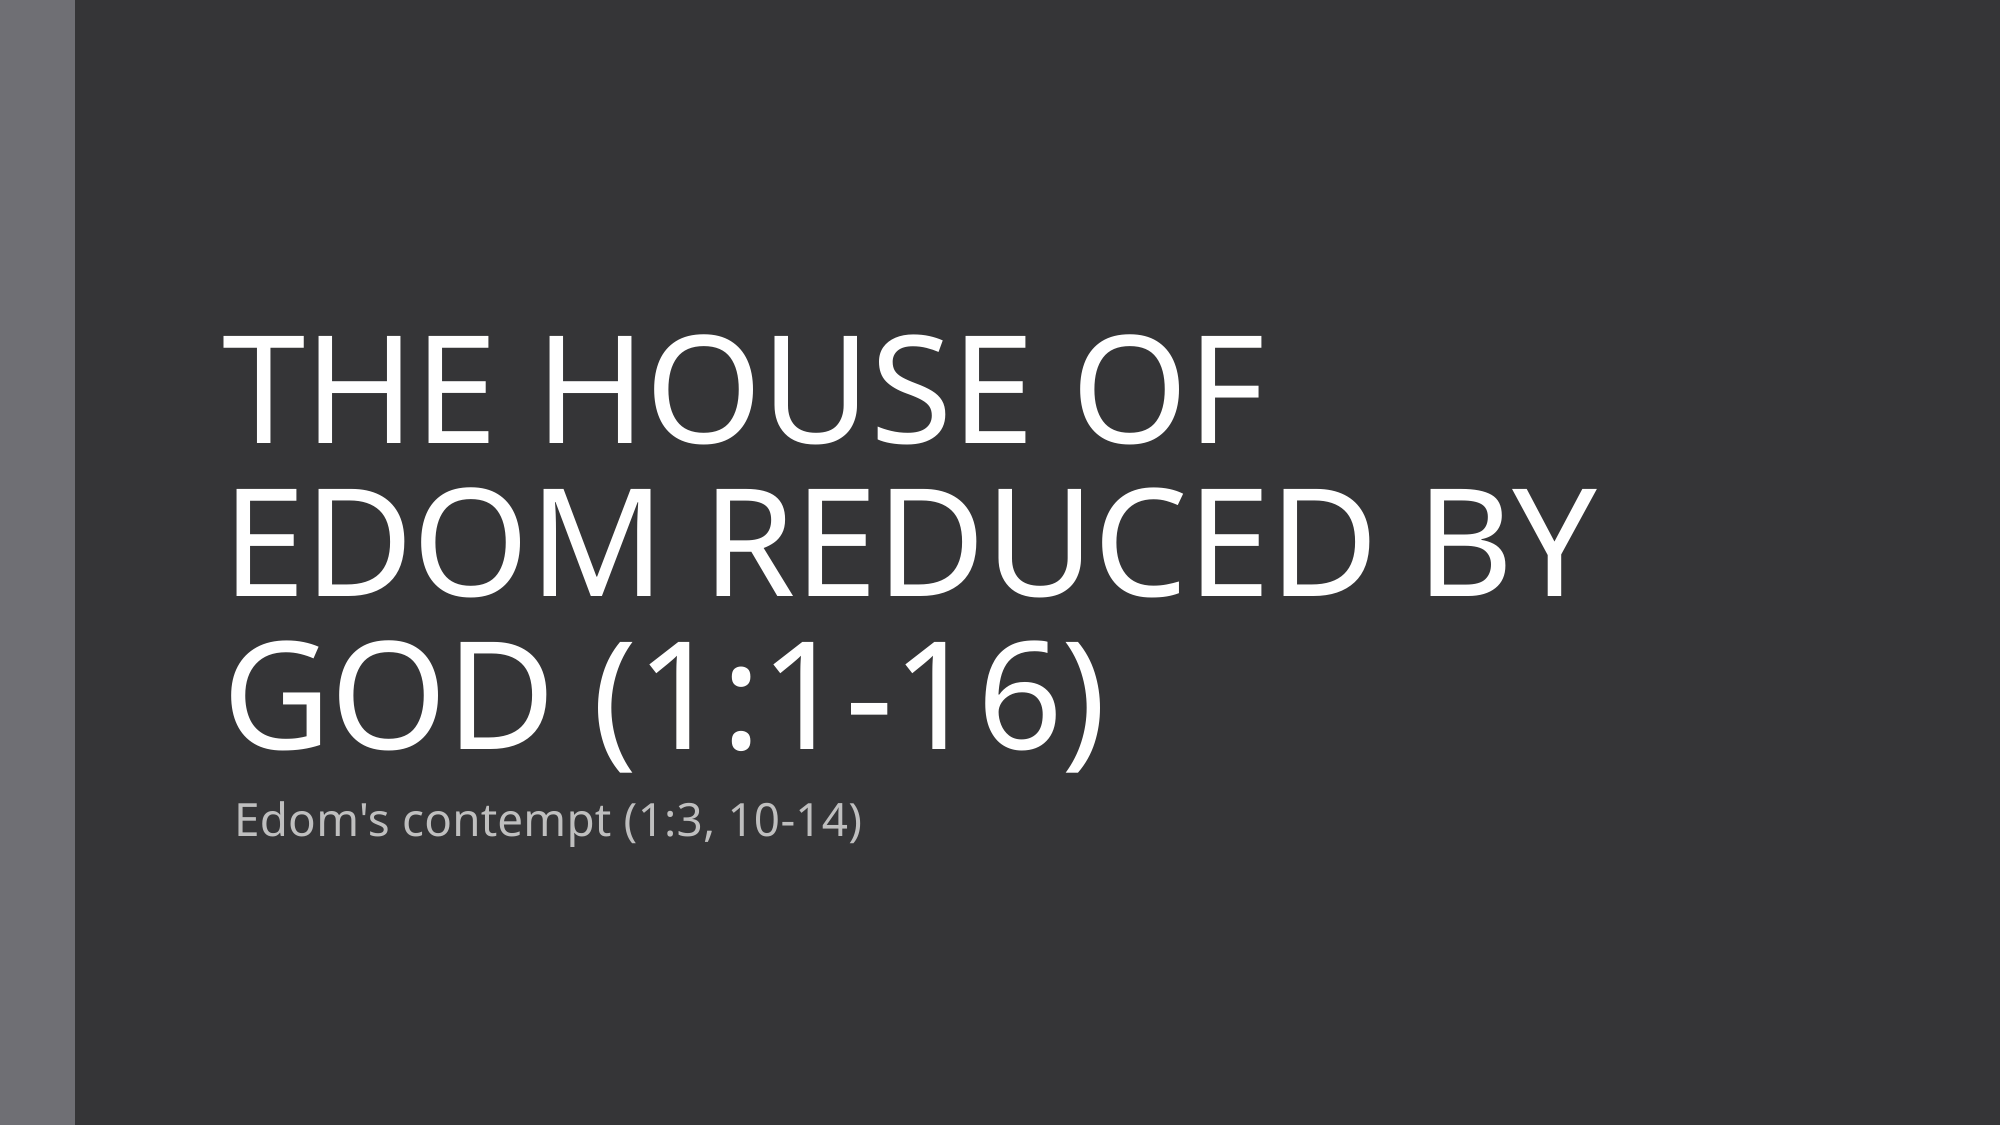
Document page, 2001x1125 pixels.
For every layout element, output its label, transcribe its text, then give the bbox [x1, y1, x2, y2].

subtitle Edom's contempt (1:3, 10-14) [206, 787, 1752, 1066]
title THE HOUSE OF EDOM REDUCED BY GOD (1:1-16) [206, 124, 1752, 787]
